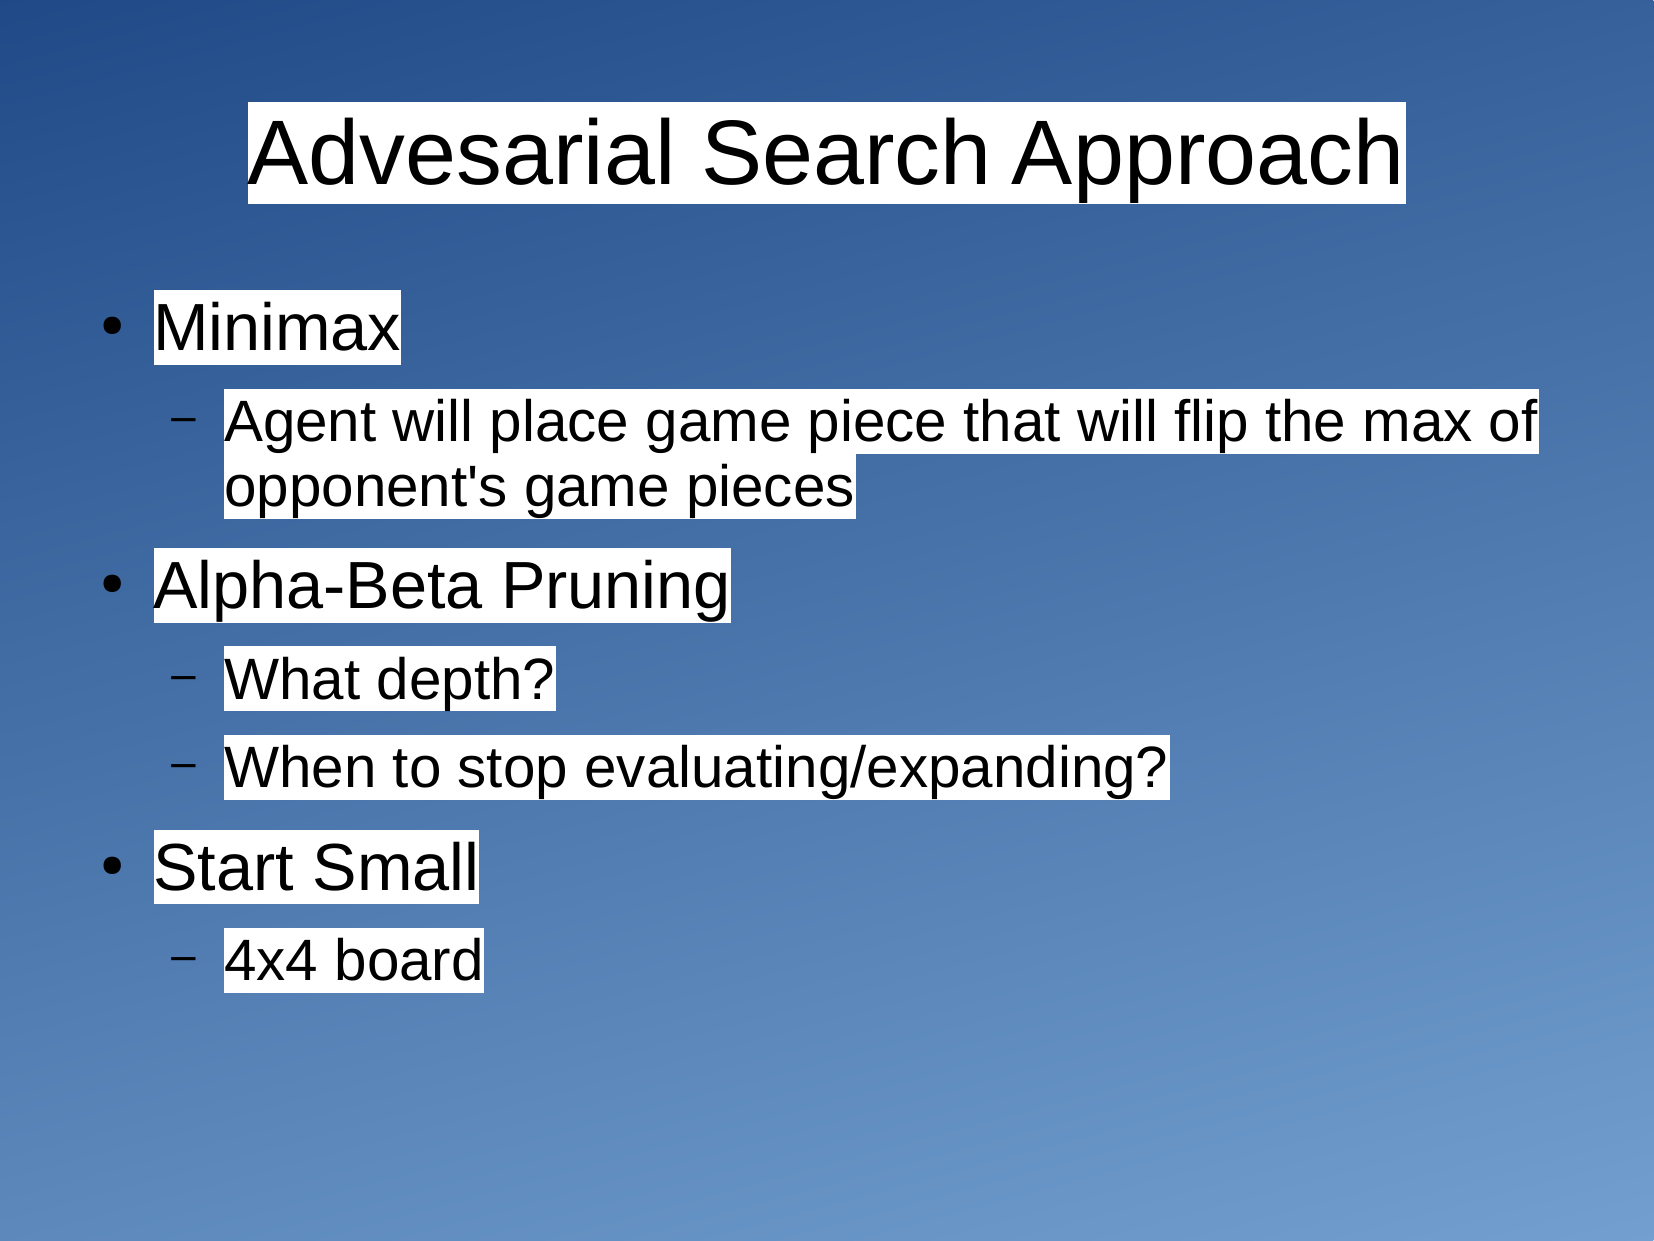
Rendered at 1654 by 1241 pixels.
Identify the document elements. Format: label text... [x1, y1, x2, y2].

title Advesarial Search Approach [82, 49, 1571, 257]
list Minimax Agent will place game piece that will flip the max of opponent's game pieces Alpha-Beta Pruning What depth? When to stop evaluating/expanding? Start Small 4x4 board [82, 290, 1571, 1010]
